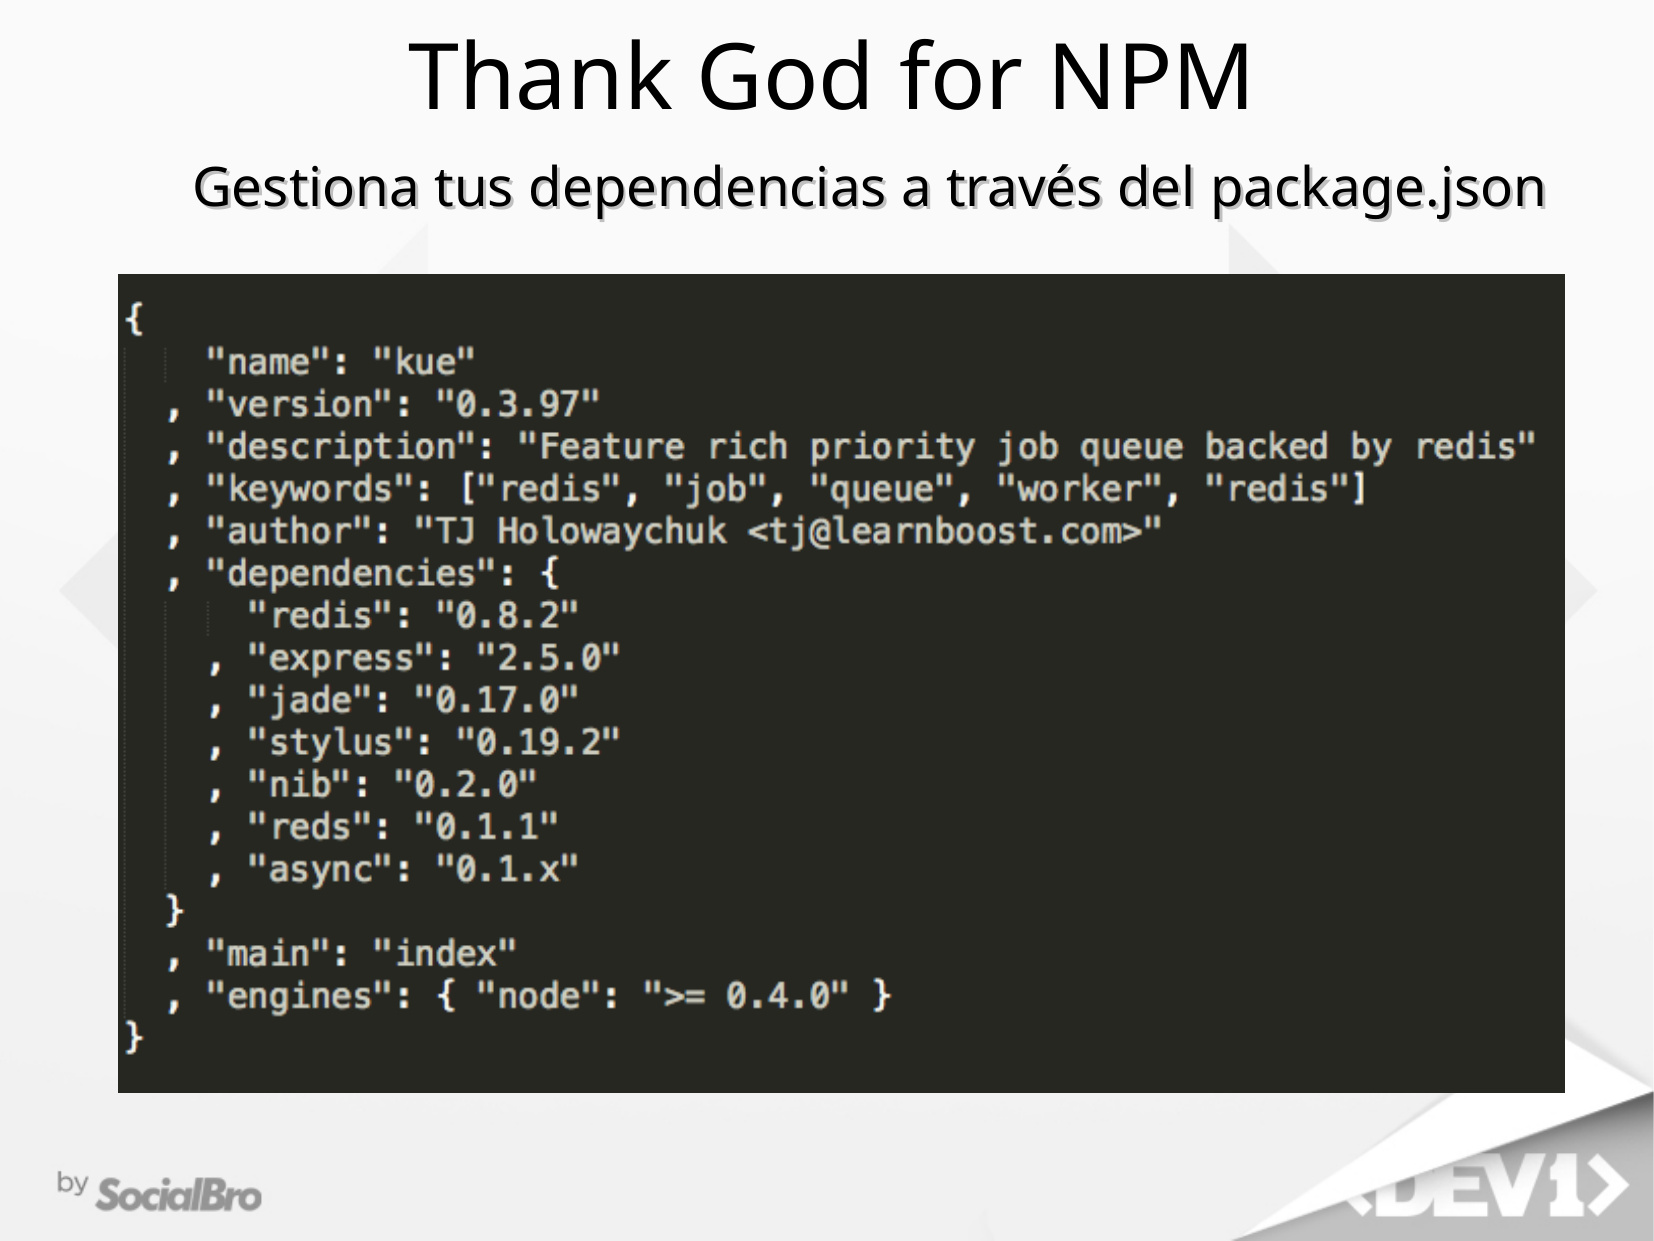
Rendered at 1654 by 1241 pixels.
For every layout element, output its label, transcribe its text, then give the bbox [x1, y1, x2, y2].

title Thank God for NPM [88, 0, 1577, 148]
picture [0, 0, 1654, 1241]
list Gestiona tus dependencias a través del package.json [118, 147, 1565, 274]
